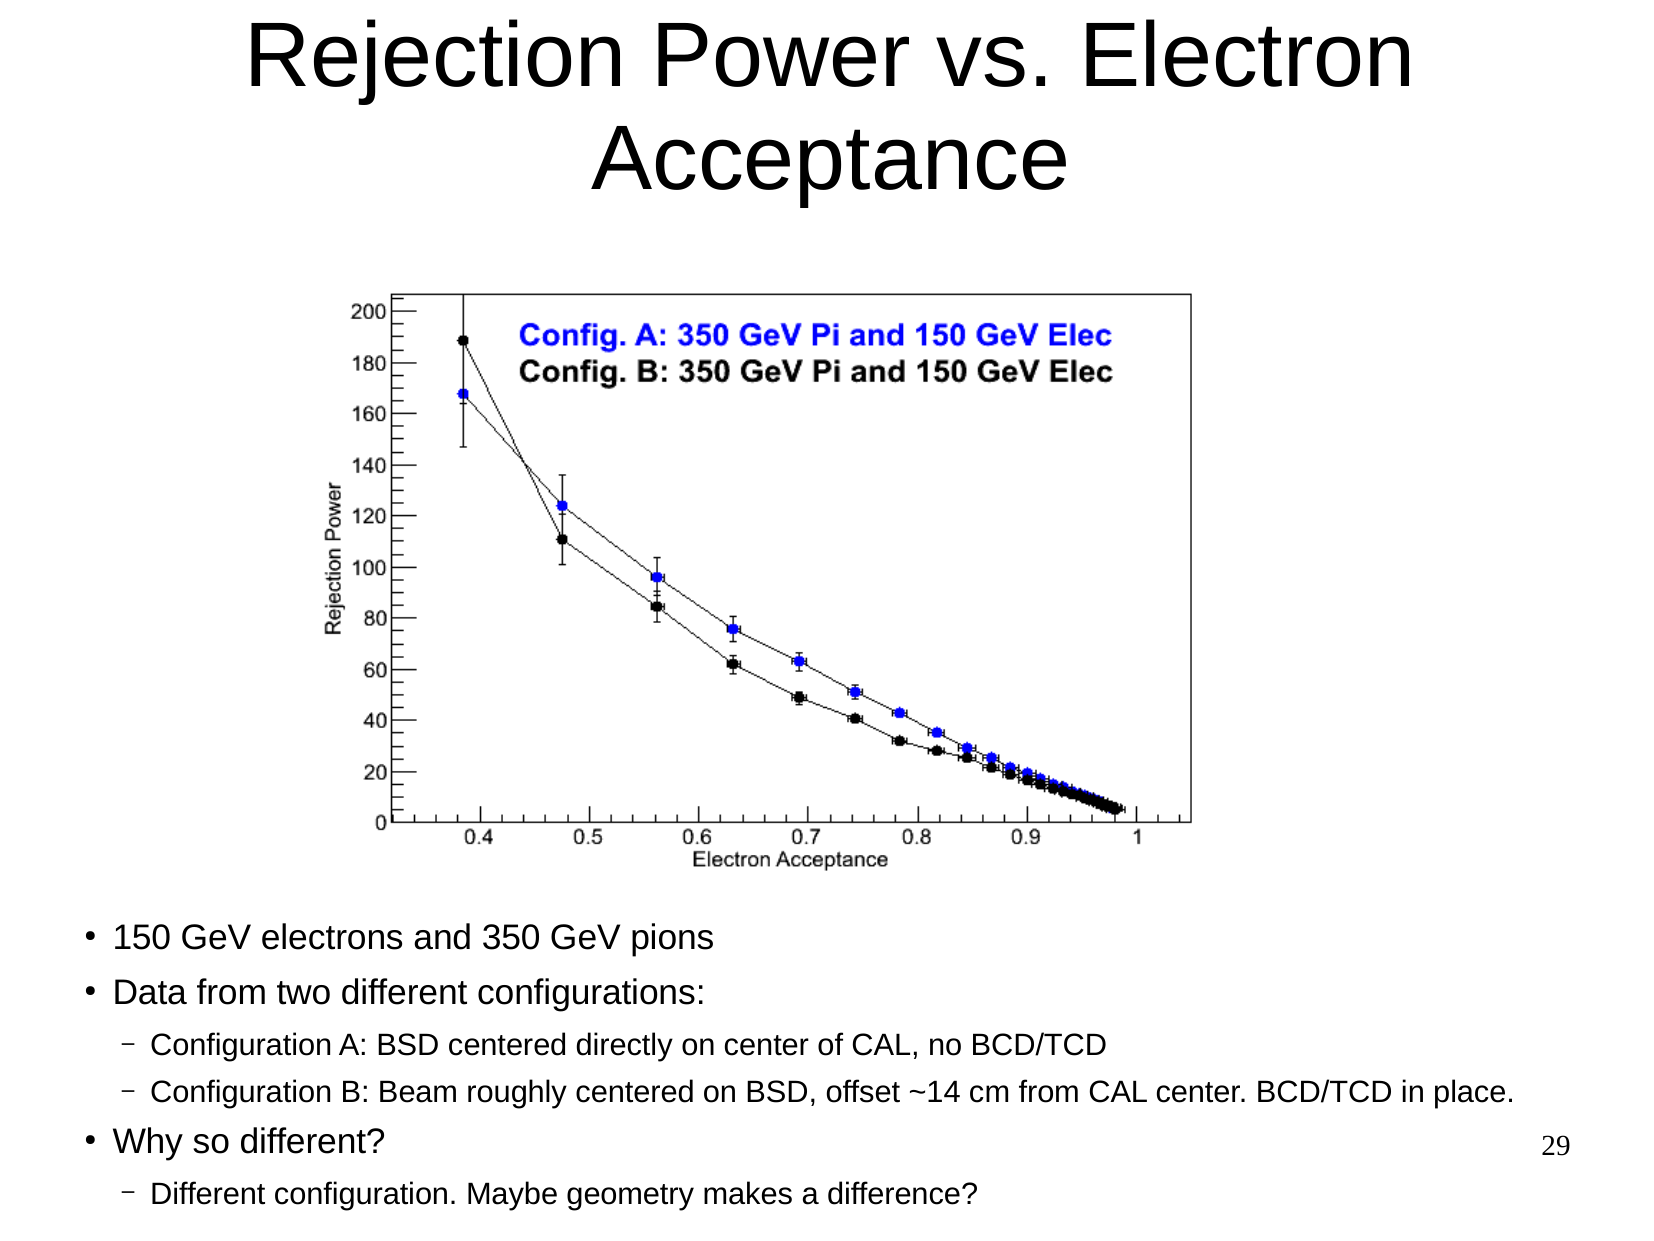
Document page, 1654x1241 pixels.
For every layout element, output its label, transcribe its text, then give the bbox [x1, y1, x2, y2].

list 150 GeV electrons and 350 GeV pions Data from two different configurations: Configuration A: BSD centered directly on center of CAL, no BCD/TCD Configuration B: Beam roughly centered on BSD, offset ~14 cm from CAL center. BCD/TCD in place. Why so different? Different configuration. Maybe geometry makes a difference? [75, 917, 1531, 1231]
picture [292, 228, 1291, 889]
title Rejection Power vs. Electron Acceptance [86, 2, 1576, 211]
